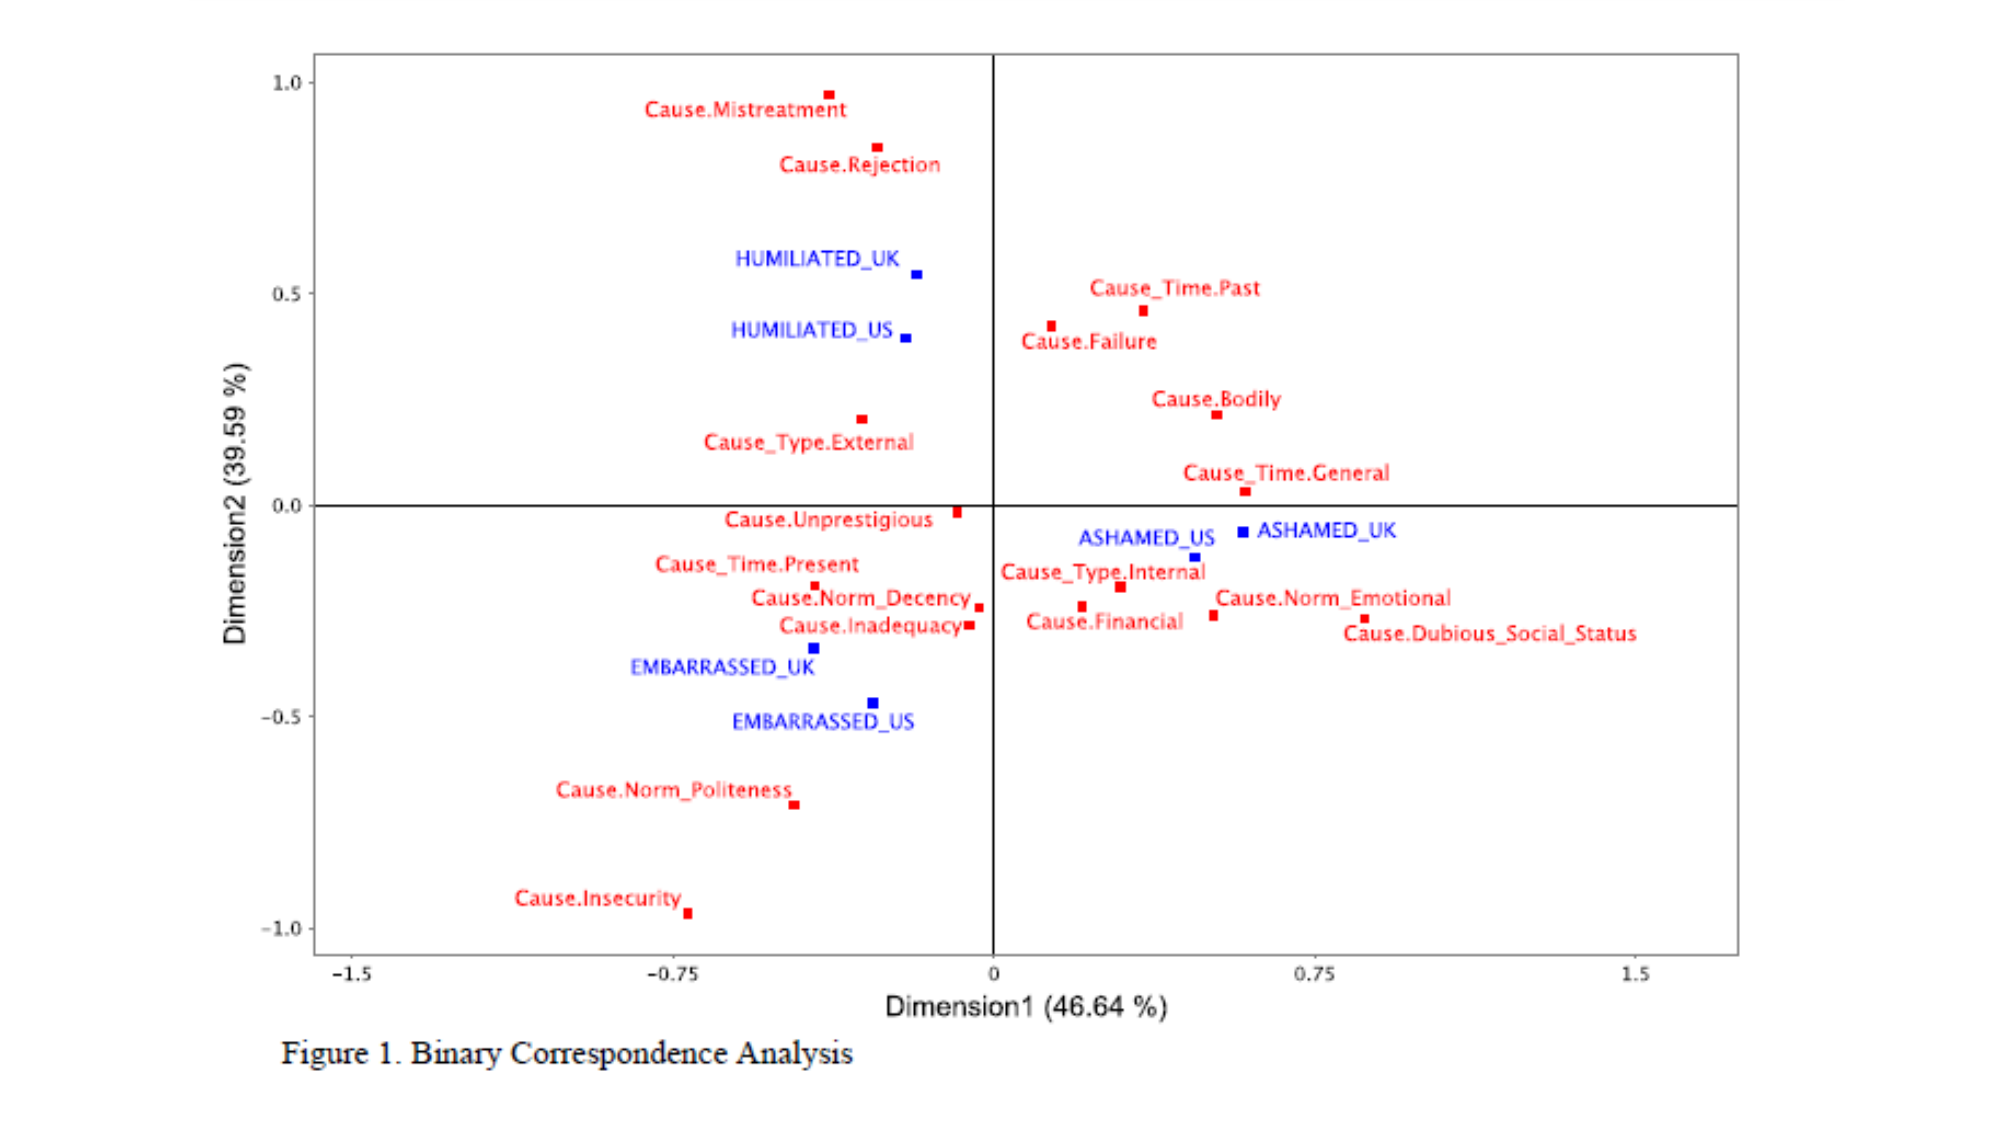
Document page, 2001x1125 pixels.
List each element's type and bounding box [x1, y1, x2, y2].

picture [189, 0, 1845, 1125]
